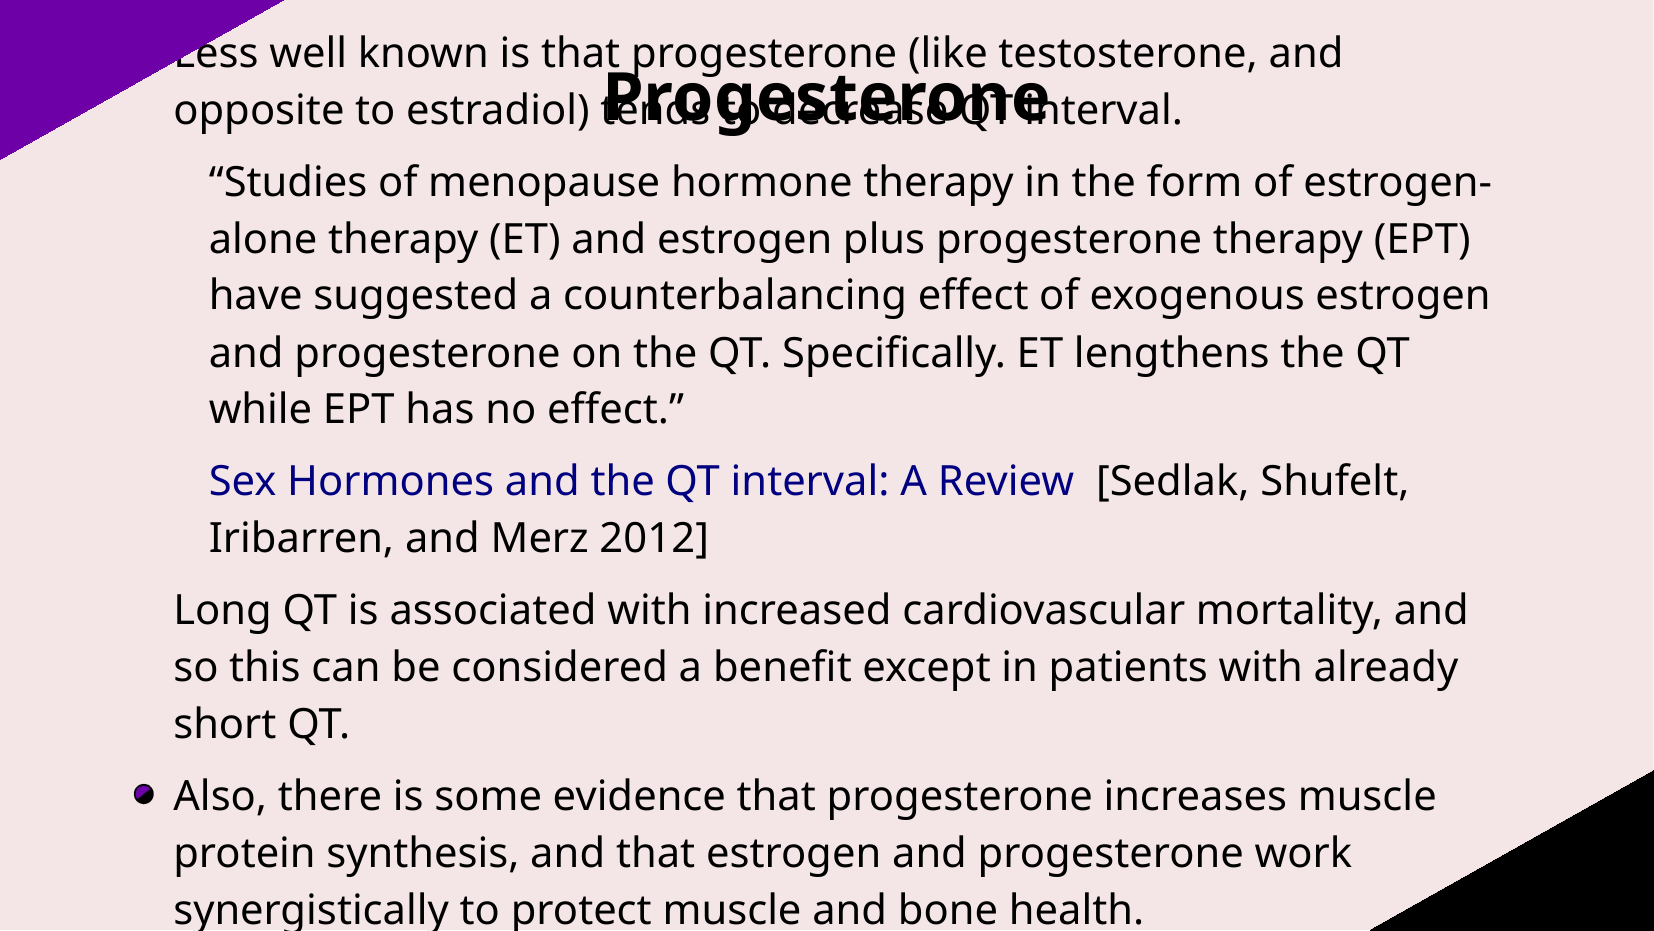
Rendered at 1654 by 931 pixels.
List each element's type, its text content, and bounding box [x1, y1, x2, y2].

subtitle Less well known is that progesterone (like testosterone, and opposite to estradiol) tends to decrease QT interval. “Studies of menopause hormone therapy in the form of estrogen-alone therapy (ET) and estrogen plus progesterone therapy (EPT) have suggested a counterbalancing effect of exogenous estrogen and progesterone on the QT. Specifically. ET lengthens the QT while EPT has no effect.” Sex Hormones and the QT interval: A Review [Sedlak, Shufelt, Iribarren, and Merz 2012] Long QT is associated with increased cardiovascular mortality, and so this can be considered a benefit except in patients with already short QT. Also, there is some evidence that progesterone increases muscle protein synthesis, and that estrogen and progesterone work synergistically to protect muscle and bone health. Typical doses are 100-300 mg/day of micronised progesterone. [132, 141, 1513, 890]
title Progesterone [82, 35, 1571, 154]
text_box [1370, 770, 1654, 931]
text_box [0, 0, 284, 160]
